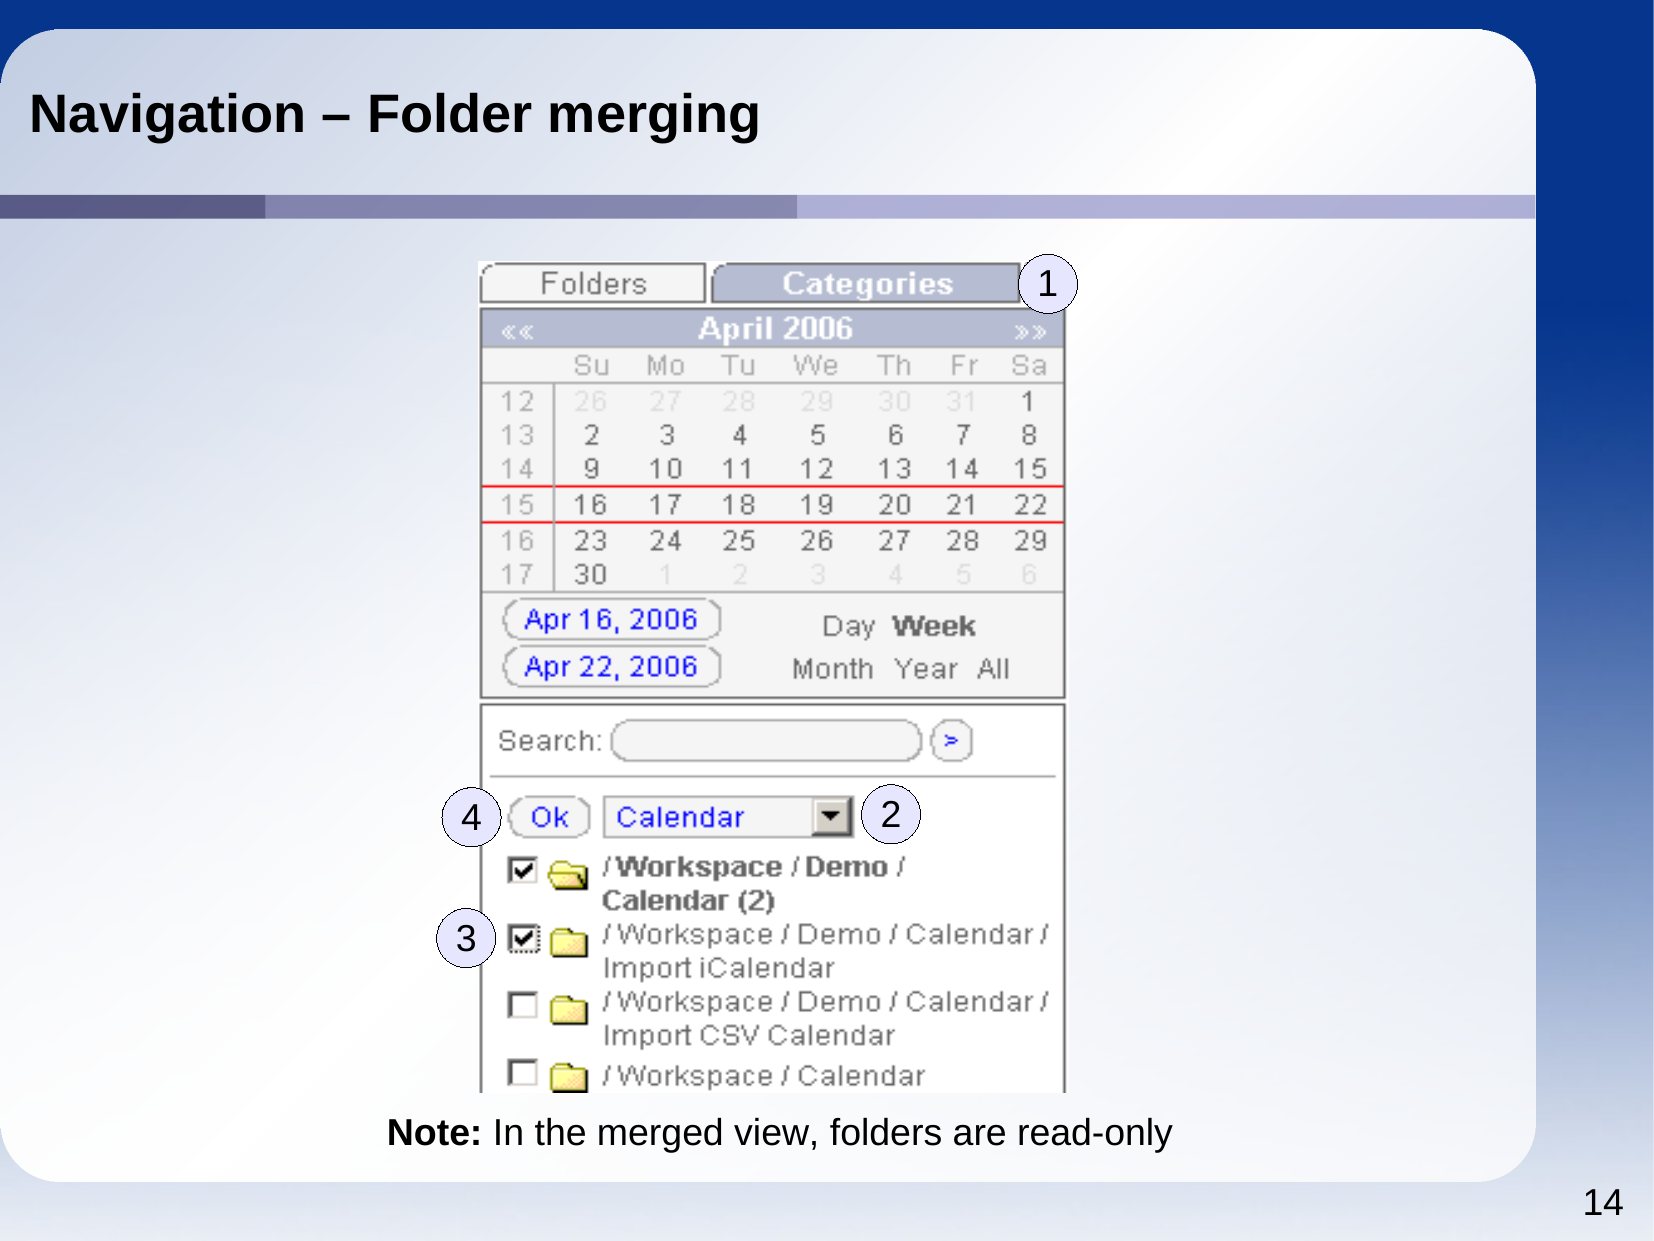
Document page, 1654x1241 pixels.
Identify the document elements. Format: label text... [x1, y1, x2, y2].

text_box 2 [861, 784, 921, 844]
picture [0, 0, 1654, 1241]
text_box 3 [436, 908, 496, 968]
text_box 1 [1018, 254, 1078, 314]
title Navigation – Folder merging [29, 49, 1506, 178]
text_box 4 [441, 787, 502, 847]
text_box Note: In the merged view, folders are read-only [372, 1104, 1188, 1163]
picture [478, 261, 1069, 1093]
